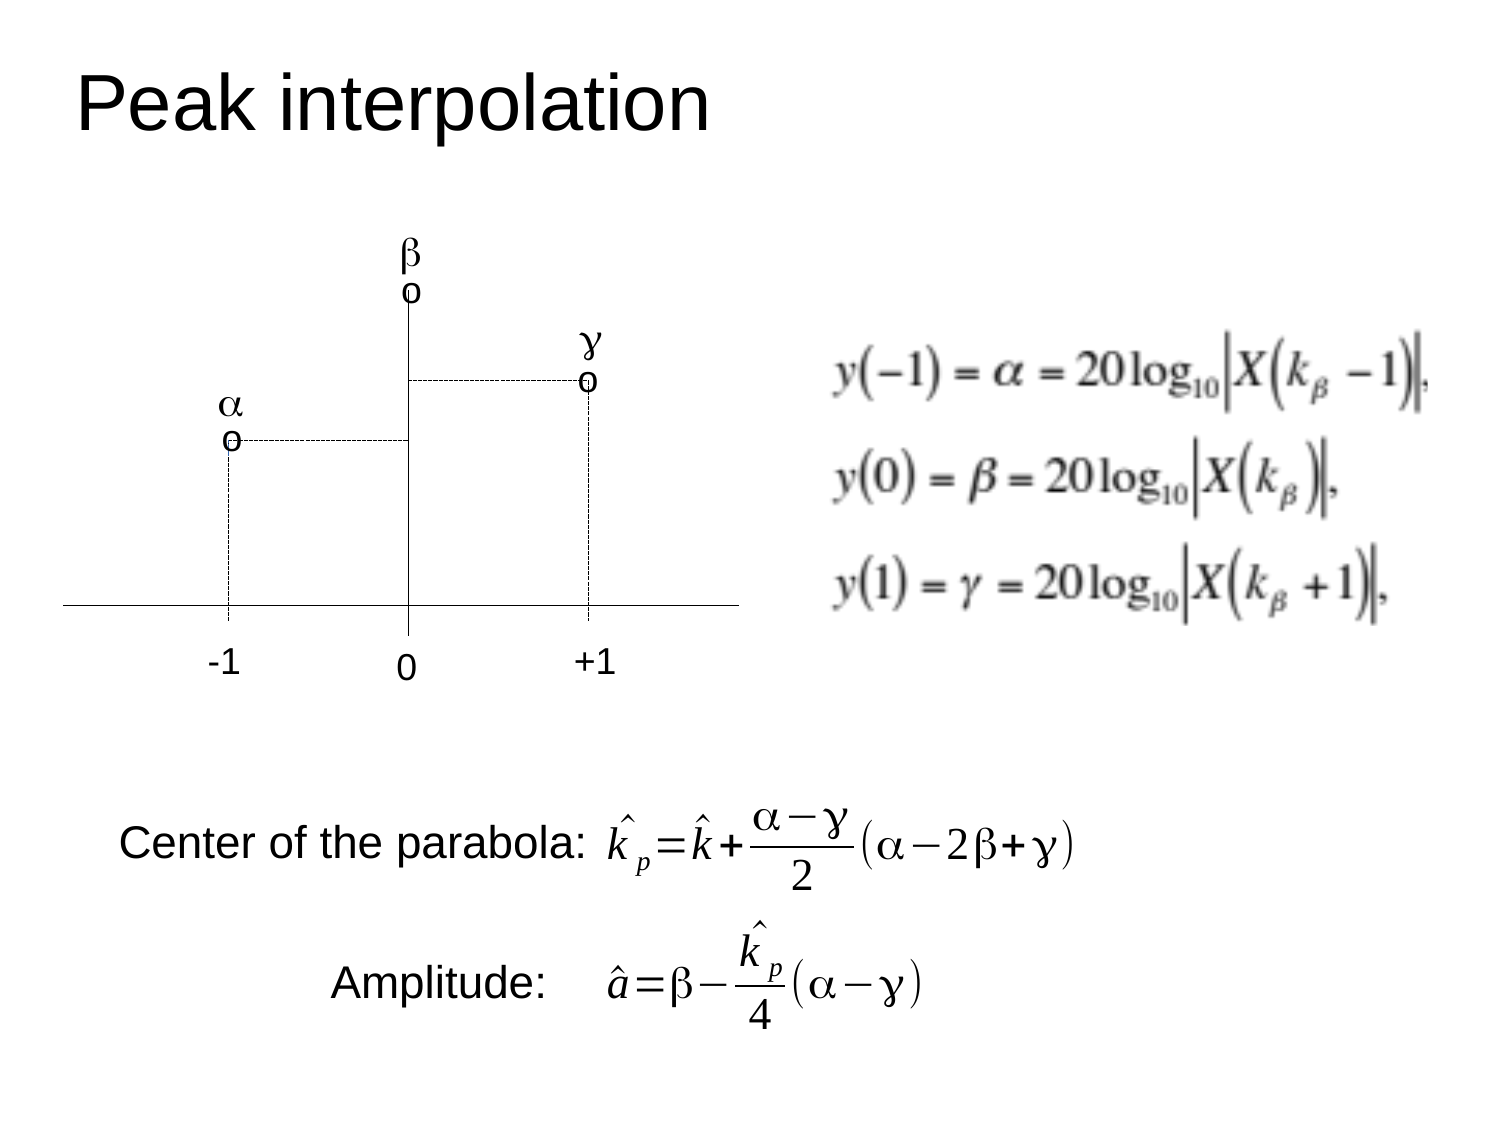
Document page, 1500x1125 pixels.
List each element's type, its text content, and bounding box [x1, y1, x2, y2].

text_box o [206, 409, 258, 467]
text_box Center of the parabola: [103, 801, 616, 876]
text_box 0 [381, 639, 433, 696]
title Peak interpolation [75, 9, 1425, 198]
text_box -1 [192, 633, 256, 691]
text_box o [562, 350, 614, 408]
chart [571, 330, 611, 363]
picture [825, 327, 1428, 626]
chart [210, 395, 251, 419]
text_box Amplitude: [315, 941, 563, 1016]
chart [600, 807, 1083, 901]
chart [600, 918, 930, 1040]
text_box +1 [558, 633, 632, 691]
chart [393, 236, 429, 278]
text_box o [386, 262, 437, 320]
